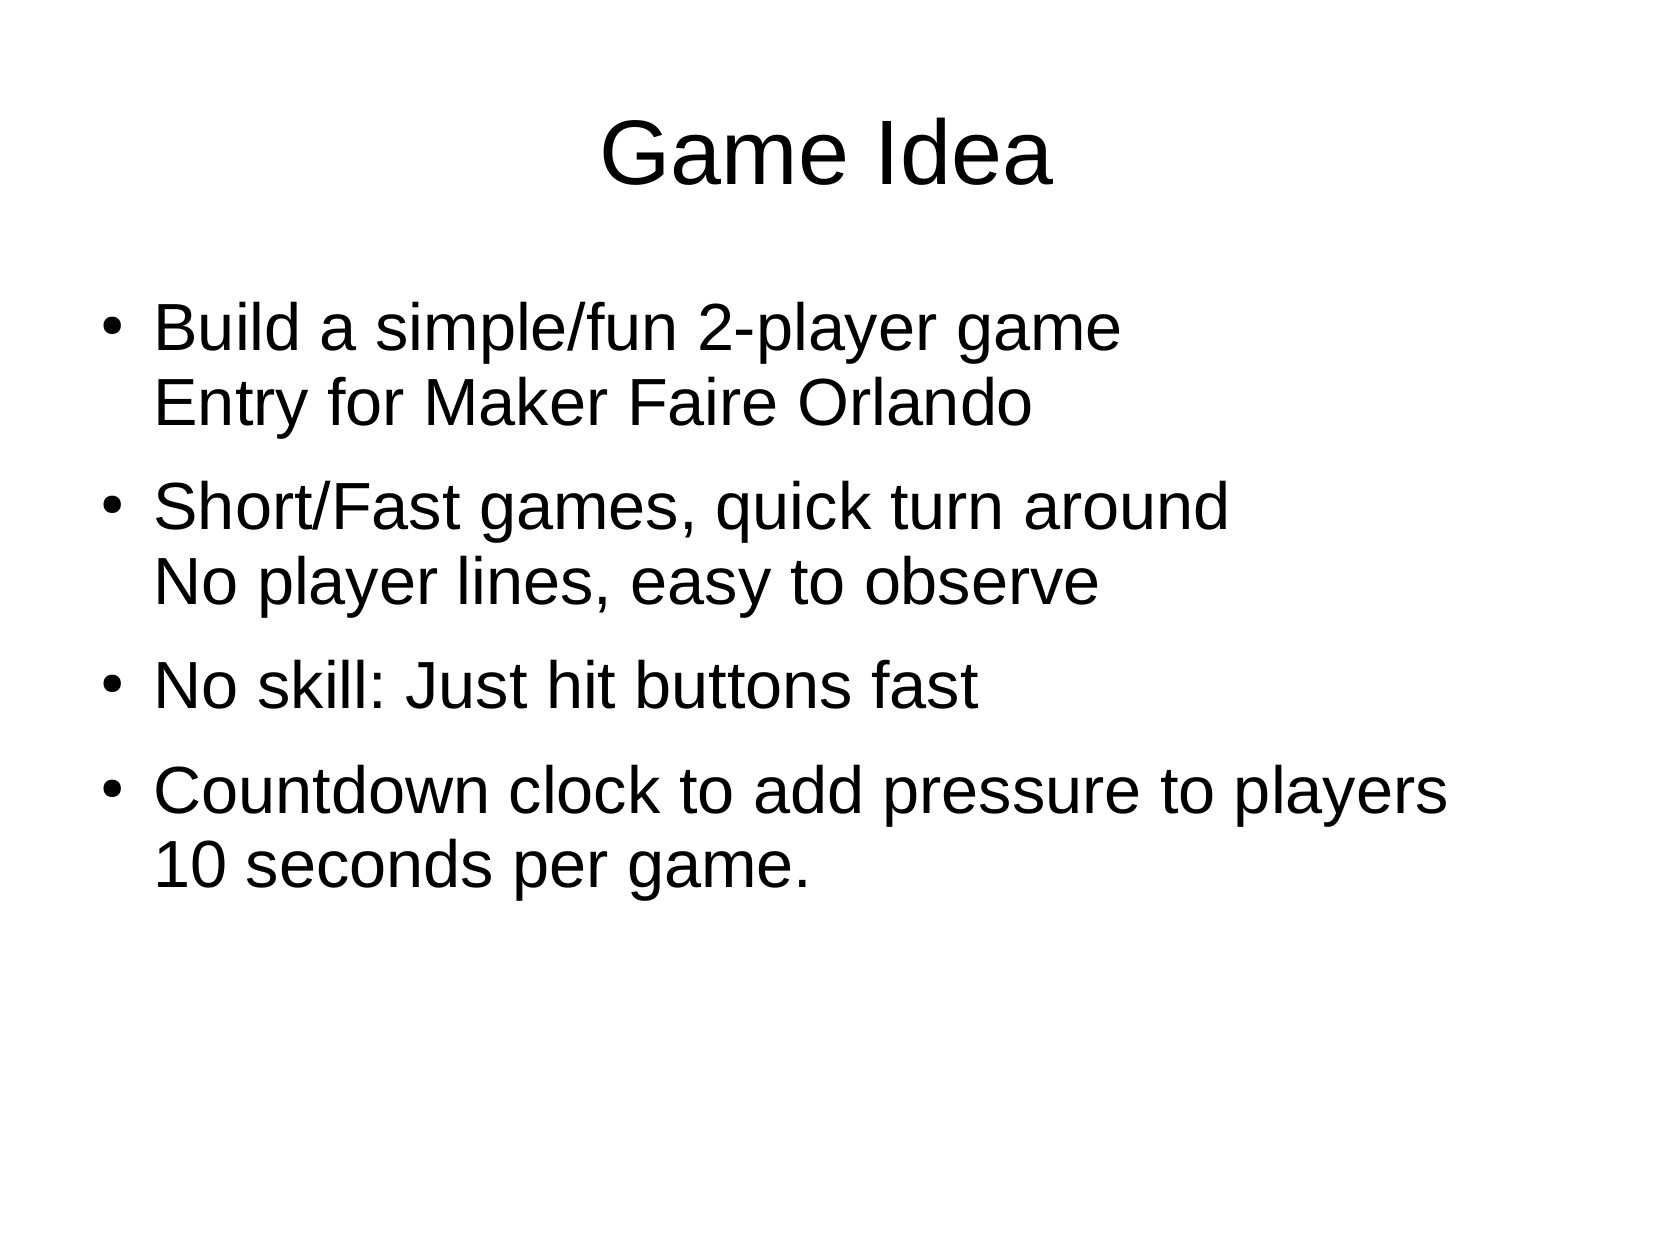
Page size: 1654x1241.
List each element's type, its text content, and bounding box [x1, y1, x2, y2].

title Game Idea [82, 49, 1571, 257]
list Build a simple/fun 2-player game Entry for Maker Faire Orlando Short/Fast games, quick turn around No player lines, easy to observe No skill: Just hit buttons fast Countdown clock to add pressure to players 10 seconds per game. [82, 290, 1571, 1010]
